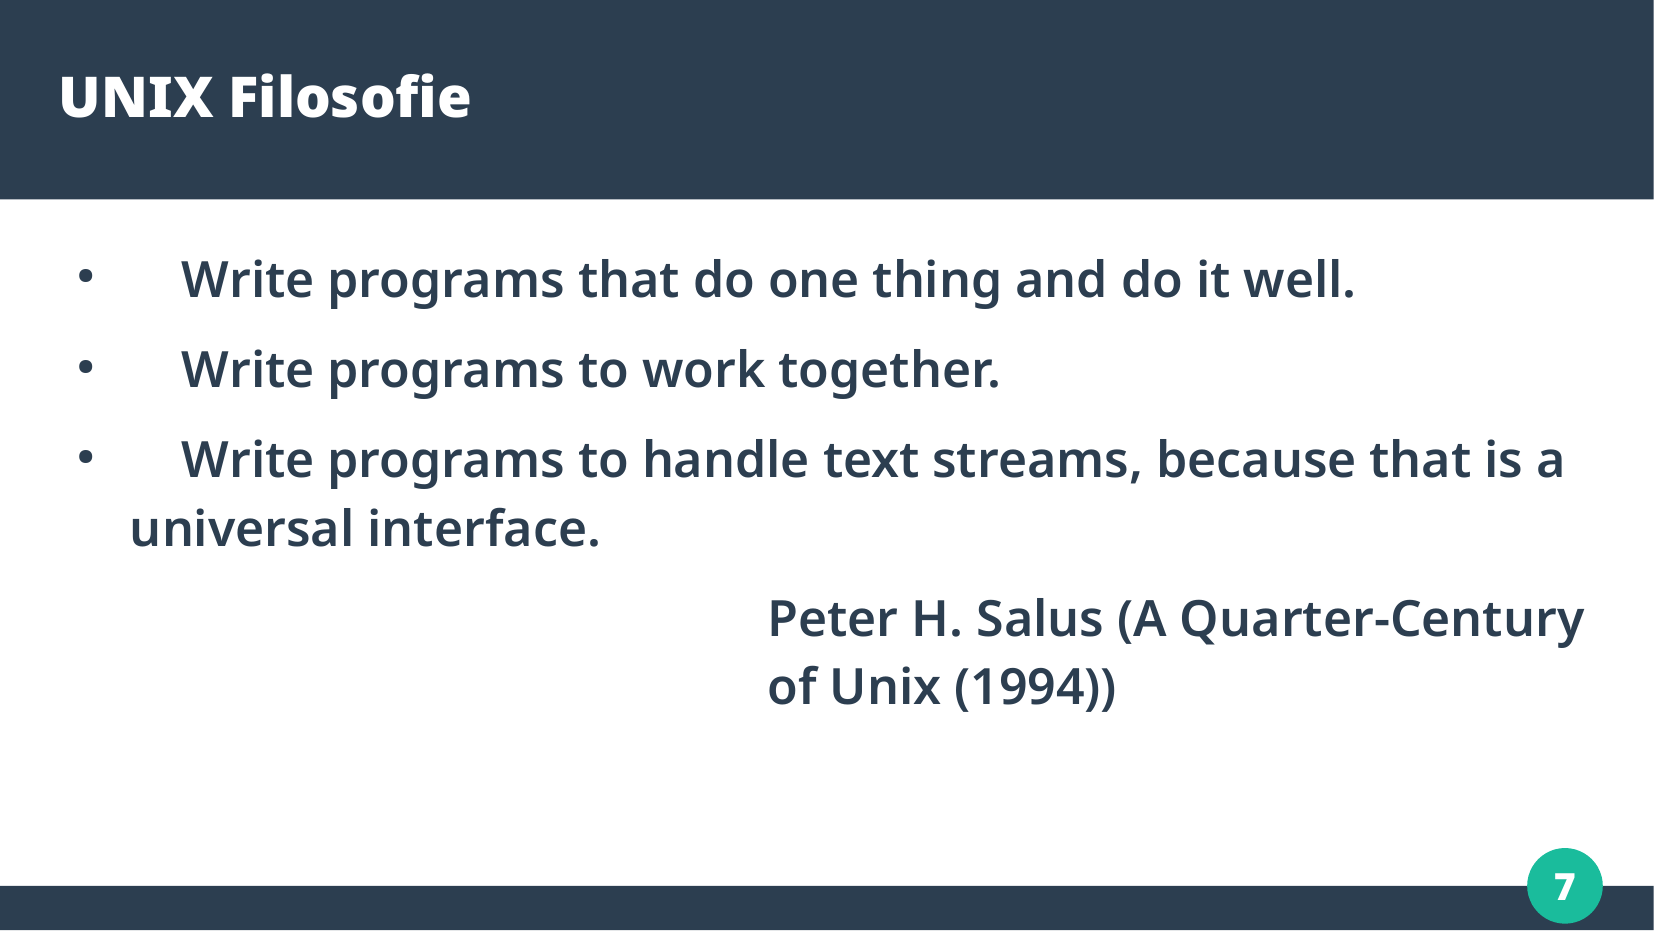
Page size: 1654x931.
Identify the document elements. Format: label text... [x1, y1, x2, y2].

title UNIX Filosofie [59, 37, 1595, 156]
list Write programs that do one thing and do it well. Write programs to work together. Write programs to handle text streams, because that is a universal interface. Peter H. Salus (A Quarter-Century of Unix (1994)) [59, 243, 1595, 864]
